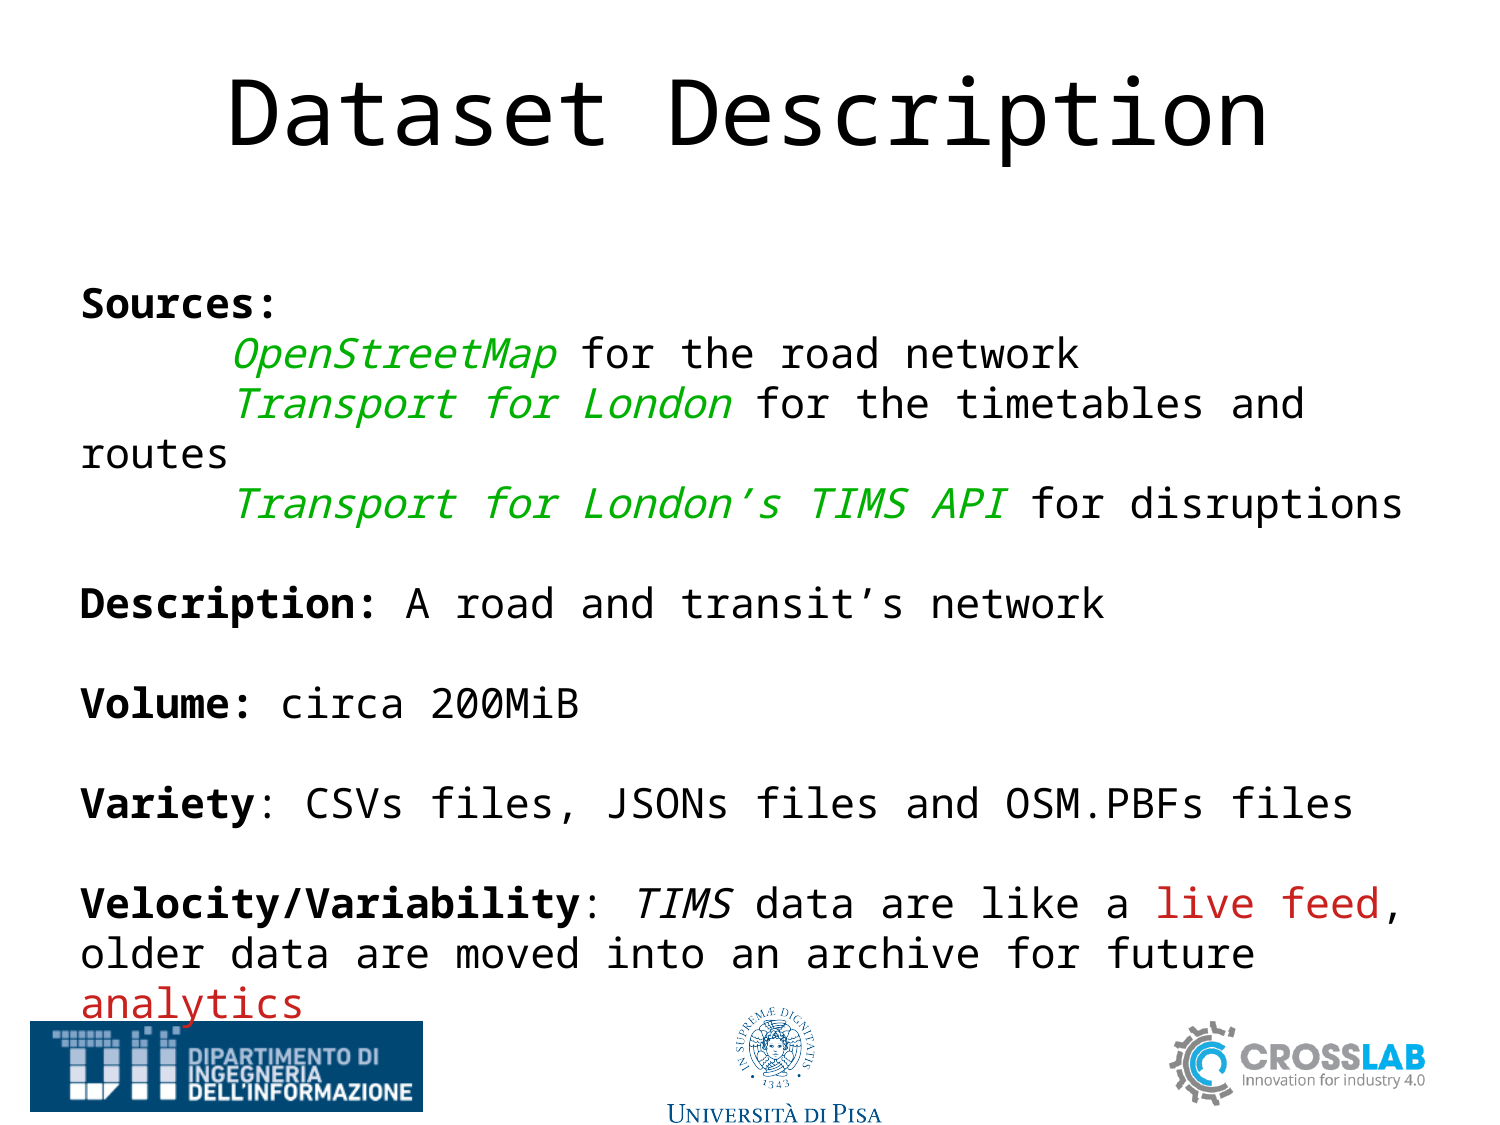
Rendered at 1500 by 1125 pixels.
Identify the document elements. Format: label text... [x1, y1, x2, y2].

picture [30, 1021, 423, 1112]
picture [667, 1035, 882, 1123]
picture [1169, 1035, 1425, 1106]
text_box Sources: OpenStreetMap for the road network Transport for London for the timetables and routes Transport for London’s TIMS API for disruptions Description: A road and transit’s network Volume: circa 200MiB Variety: CSVs files, JSONs files and OSM.PBFs files Velocity/Variability: TIMS data are like a live feed, older data are moved into an archive for future analytics [65, 269, 1435, 1035]
title Dataset Description [30, 14, 1468, 203]
